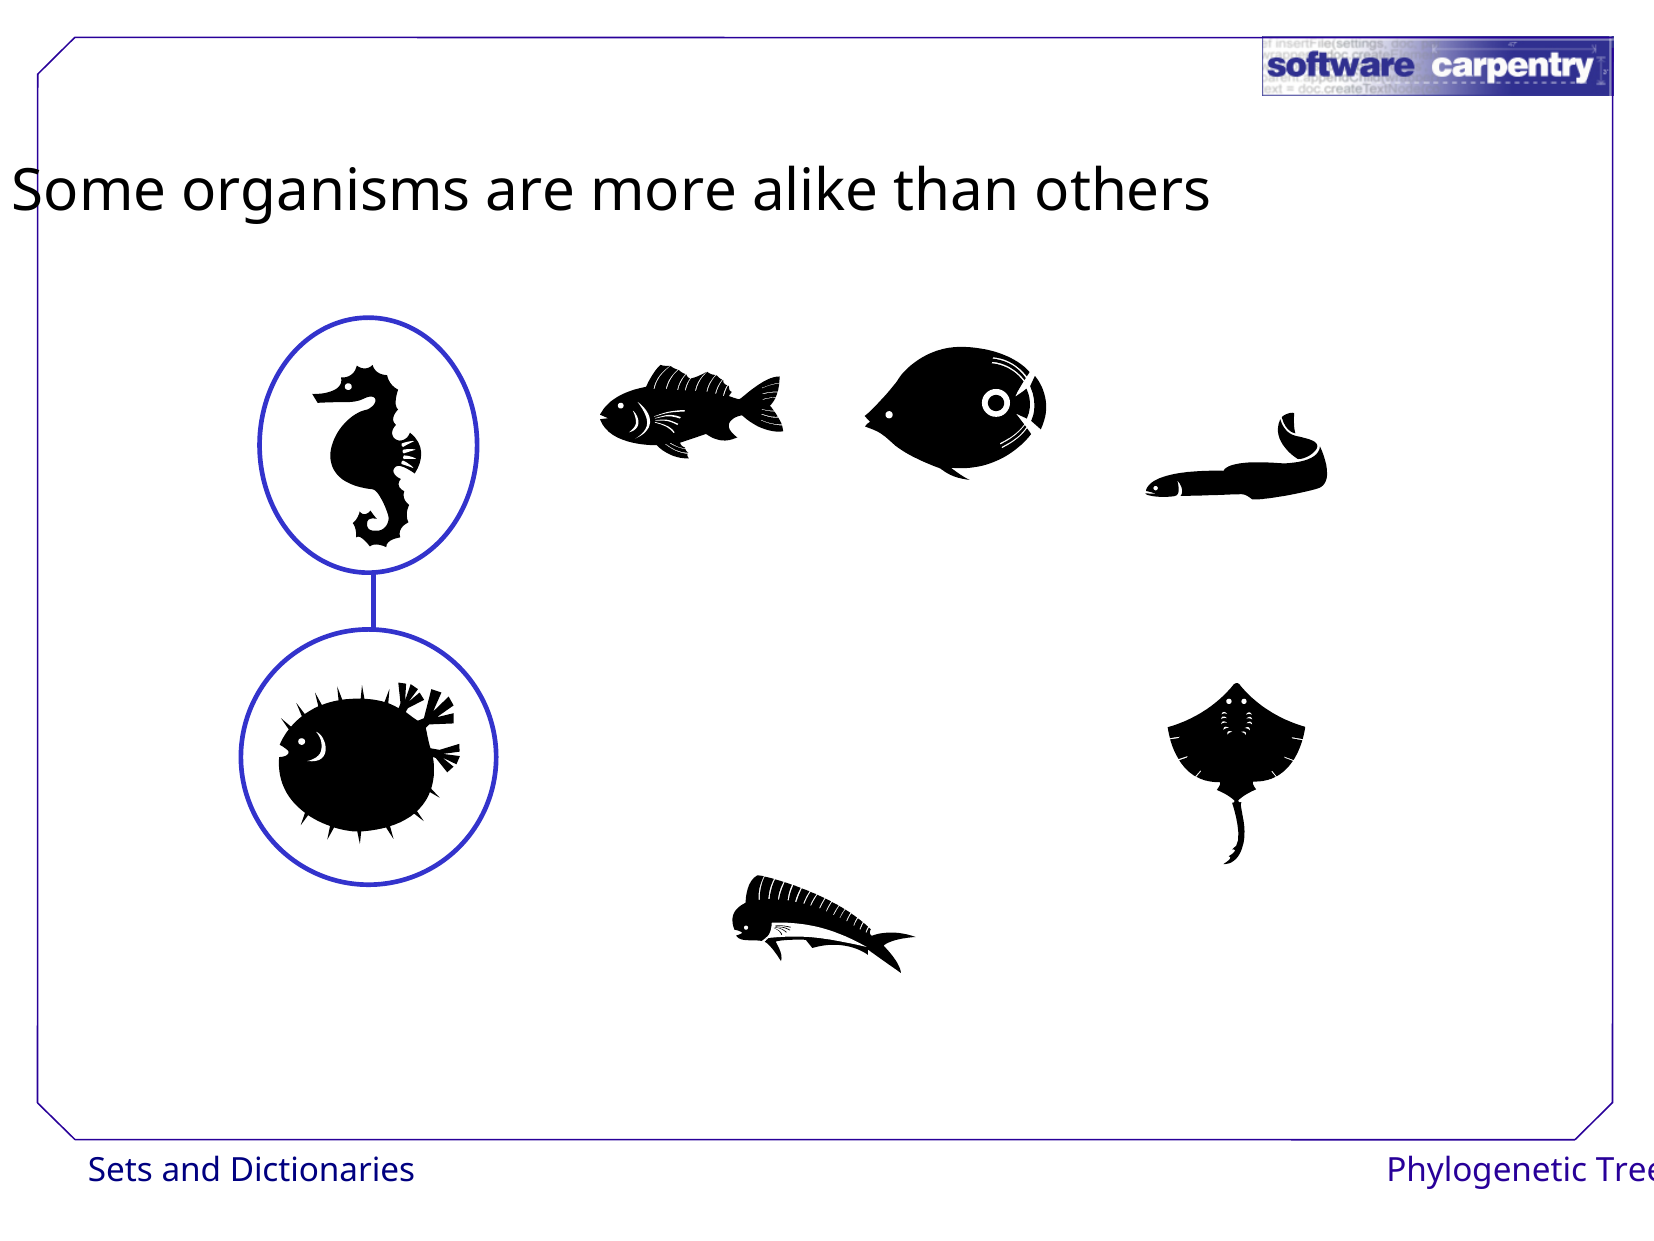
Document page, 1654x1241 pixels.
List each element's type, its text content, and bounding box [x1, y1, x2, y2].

picture [600, 364, 784, 460]
picture [276, 682, 460, 845]
picture [1167, 683, 1306, 866]
picture [312, 364, 425, 548]
picture [1145, 411, 1328, 501]
picture [1262, 36, 1614, 96]
text_box Some organisms are more alike than others [0, 109, 1378, 231]
picture [732, 875, 916, 973]
picture [864, 346, 1048, 480]
